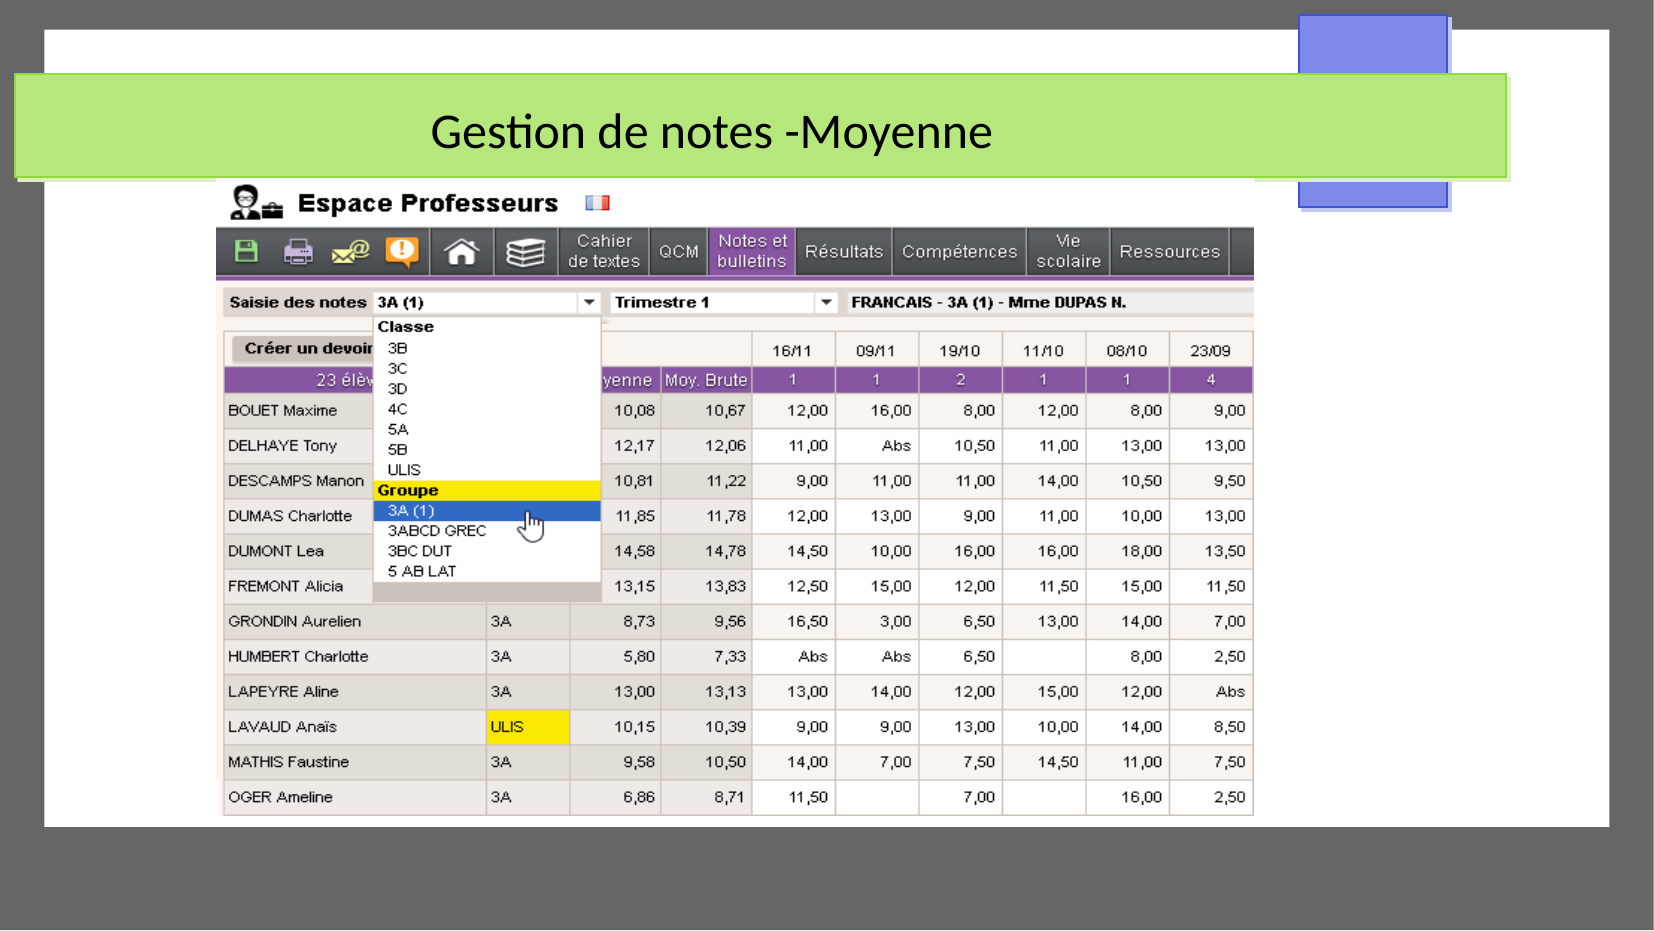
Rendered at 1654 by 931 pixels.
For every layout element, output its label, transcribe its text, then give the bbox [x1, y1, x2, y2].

picture [216, 178, 1254, 816]
text_box Gestion de notes -Moyenne [106, 90, 1318, 167]
